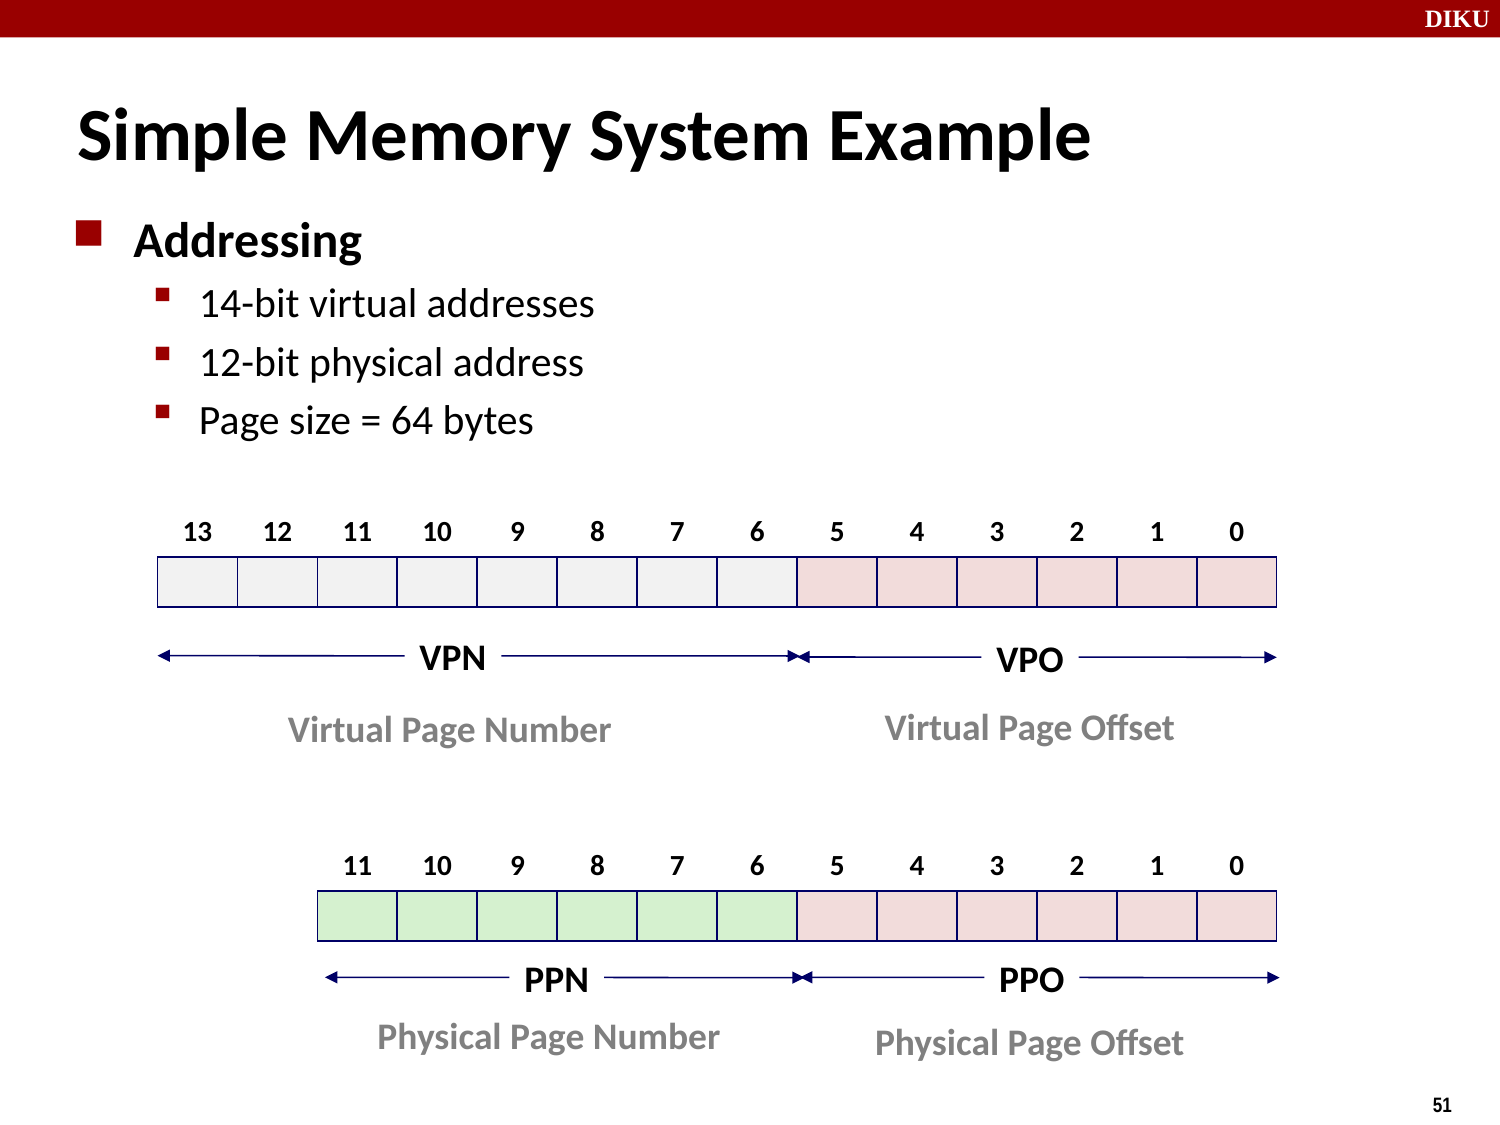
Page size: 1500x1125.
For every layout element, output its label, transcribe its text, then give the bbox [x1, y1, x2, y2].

text_box 10 [397, 841, 477, 891]
text_box 0 [1196, 506, 1277, 557]
text_box Physical Page Offset [859, 1016, 1200, 1076]
text_box 12 [237, 506, 317, 557]
text_box 2 [1037, 841, 1116, 891]
text_box 0 [1196, 841, 1277, 891]
text_box Addressing 14-bit virtual addresses 12-bit physical address Page size = 64 bytes [62, 200, 1425, 460]
text_box 9 [477, 841, 557, 891]
text_box Simple Memory System Example [62, 83, 1262, 178]
text_box PPO [984, 953, 1080, 1014]
text_box 3 [957, 506, 1037, 557]
text_box 9 [477, 506, 557, 557]
text_box VPN [404, 632, 502, 692]
text_box 5 [797, 506, 877, 557]
text_box 5 [797, 841, 877, 891]
text_box 7 [637, 506, 717, 557]
text_box 1 [1116, 506, 1196, 557]
text_box Virtual Page Number [273, 703, 628, 764]
text_box 10 [397, 506, 477, 557]
text_box 11 [317, 506, 397, 557]
text_box 8 [557, 841, 637, 891]
text_box 7 [637, 841, 717, 891]
text_box Virtual Page Offset [869, 701, 1191, 762]
text_box 4 [877, 841, 957, 891]
text_box Physical Page Number [362, 1010, 736, 1071]
text_box 8 [557, 506, 637, 557]
text_box 4 [877, 506, 957, 557]
text_box VPO [981, 633, 1079, 693]
text_box 2 [1037, 506, 1116, 557]
text_box 13 [157, 506, 237, 557]
text_box 6 [717, 506, 797, 557]
text_box [157, 557, 1277, 607]
text_box [317, 891, 1277, 941]
text_box PPN [509, 953, 604, 1010]
text_box 6 [717, 841, 797, 891]
text_box 3 [957, 841, 1037, 891]
text_box 1 [1116, 841, 1196, 891]
text_box 11 [317, 841, 397, 891]
